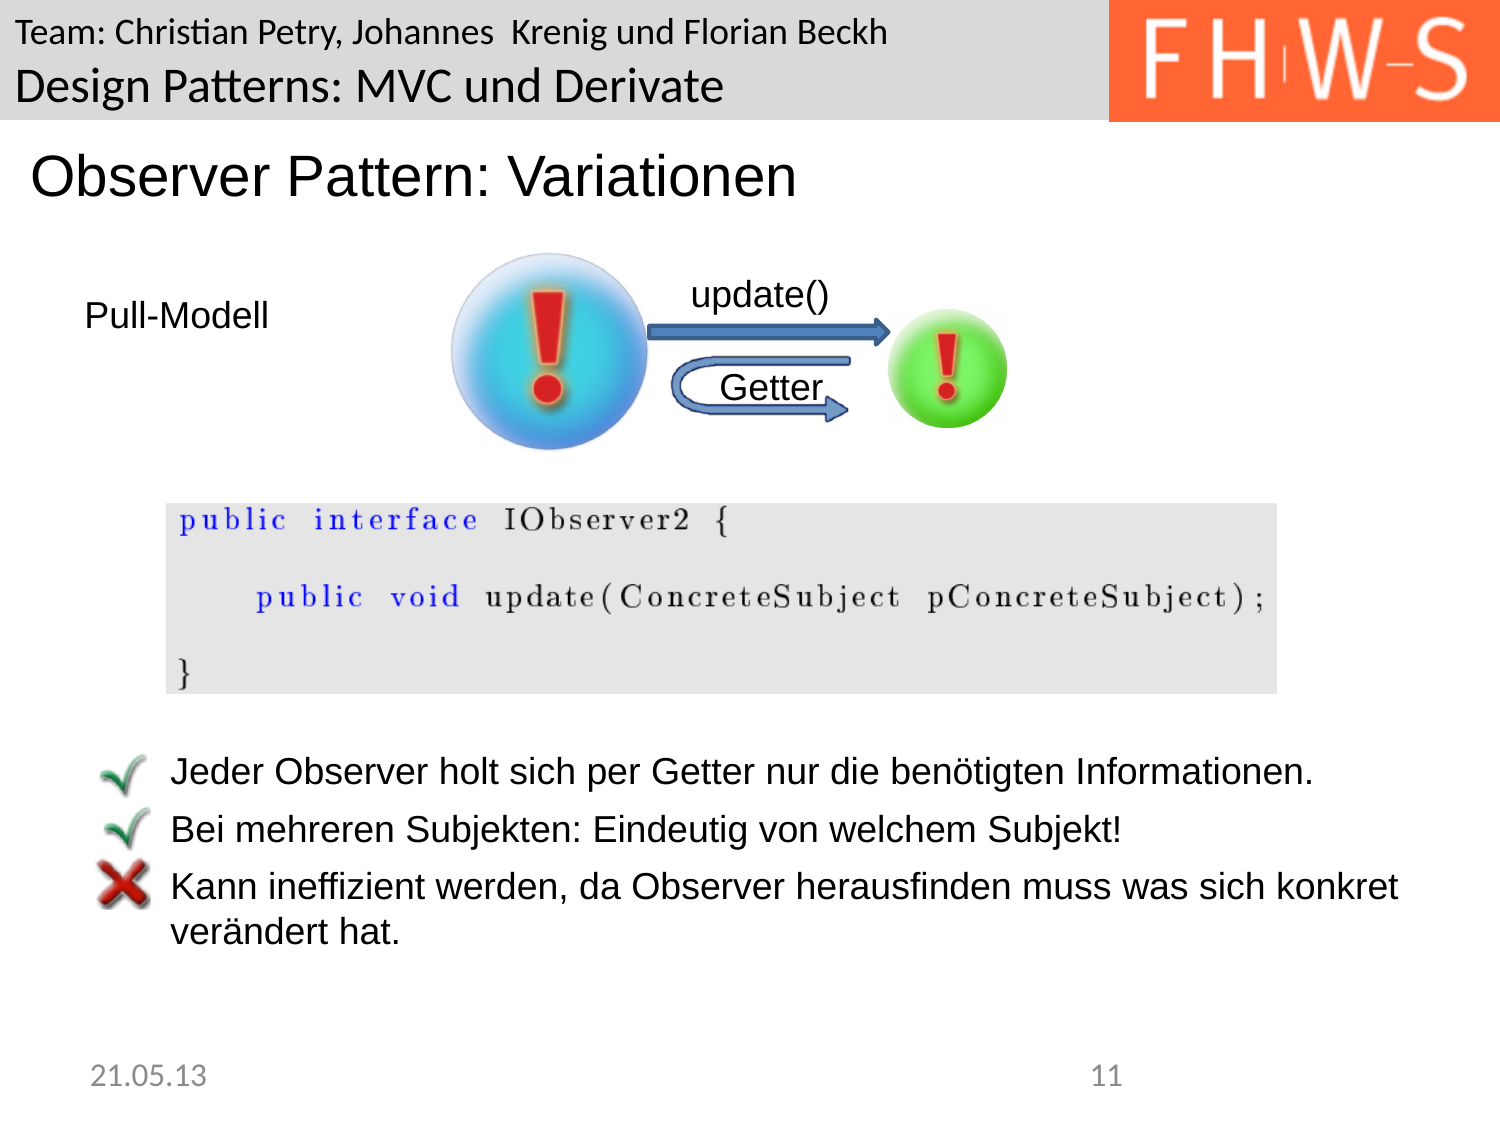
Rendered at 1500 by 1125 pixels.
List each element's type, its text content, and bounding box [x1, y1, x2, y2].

picture [448, 250, 650, 452]
picture [96, 747, 147, 798]
text_box Observer Pattern: Variationen [15, 141, 889, 206]
text_box [649, 319, 889, 345]
picture [888, 309, 1007, 429]
text_box Jeder Observer holt sich per Getter nur die benötigten Informationen. Bei mehreren Subjekten: Eindeutig von welchem Subjekt! Kann ineffizient werden, da Observer herausfinden muss was sich konkret verändert hat. [155, 739, 1451, 960]
text_box 21.05.13 [74, 1042, 425, 1103]
picture [659, 344, 879, 426]
picture [100, 800, 151, 851]
text_box Getter [704, 355, 839, 413]
picture [166, 502, 1277, 694]
text_box Pull-Modell [69, 283, 284, 341]
picture [93, 852, 151, 910]
text_box <Nummer> [1074, 1042, 1425, 1103]
picture [1109, 0, 1500, 122]
text_box update() [675, 262, 845, 320]
